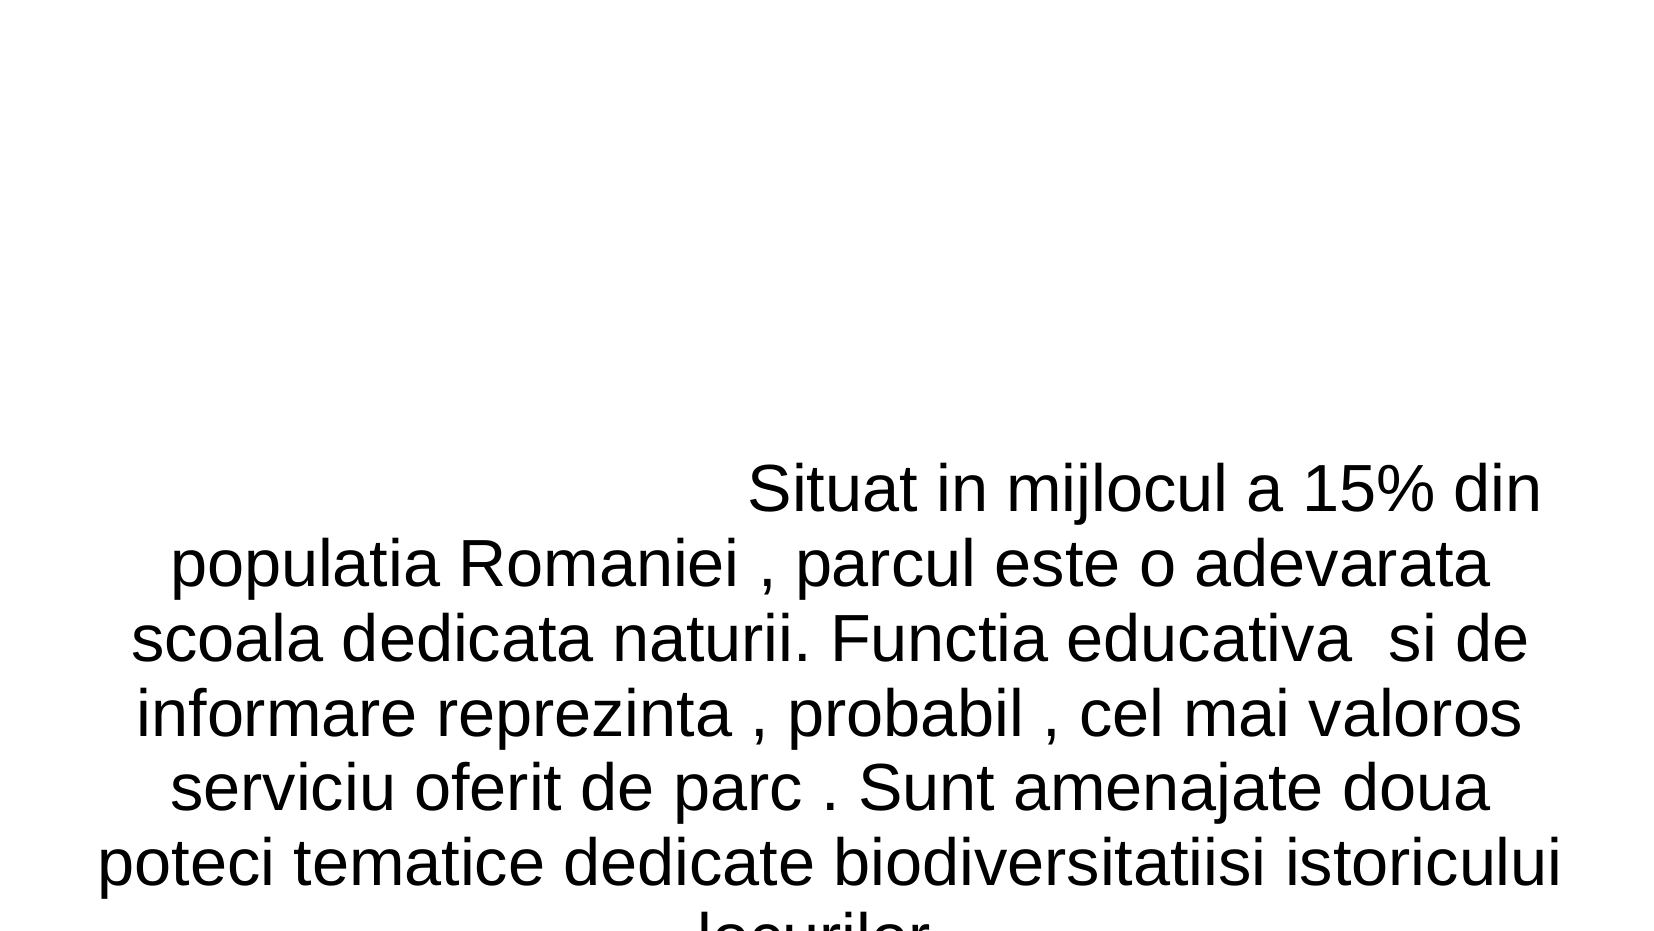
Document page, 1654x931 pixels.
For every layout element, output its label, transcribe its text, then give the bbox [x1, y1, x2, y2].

subtitle Situat in mijlocul a 15% din populatia Romaniei , parcul este o adevarata scoala dedicata naturii. Functia educativa si de informare reprezinta , probabil , cel mai valoros serviciu oferit de parc . Sunt amenajate doua poteci tematice dedicate biodiversitatiisi istoricului locurilor. [86, 2, 1576, 931]
